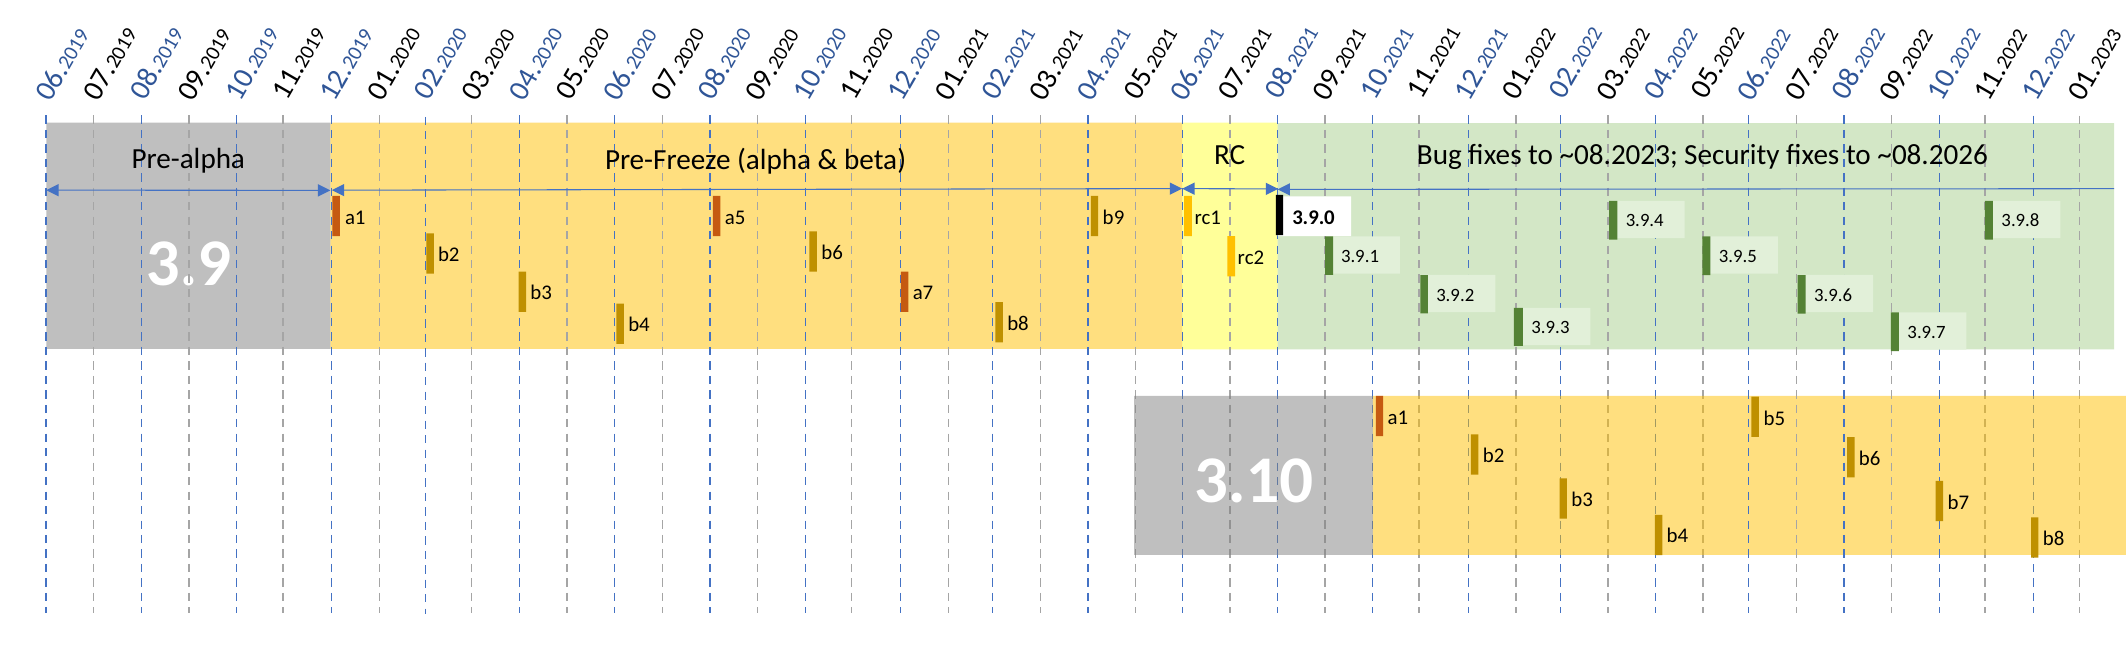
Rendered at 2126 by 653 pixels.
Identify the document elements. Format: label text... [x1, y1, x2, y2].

text_box 3.9 [59, 183, 331, 190]
text_box a1 [340, 195, 381, 236]
text_box Bug fixes to ~08.2023; Security fixes to ~08.2026 [1277, 127, 2126, 178]
text_box 11.2020 [815, 1, 906, 121]
text_box 3.9.2 [1421, 274, 1496, 313]
text_box 04.2021 [1052, 2, 1142, 122]
text_box 03.2021 [1005, 3, 1094, 123]
text_box 04.2020 [485, 2, 574, 122]
text_box b6 [1855, 437, 1896, 477]
text_box 3.9.3 [1523, 307, 1591, 346]
text_box 10.2019 [201, 2, 290, 122]
text_box 3.9.8 [1993, 200, 2061, 239]
text_box b2 [1479, 434, 1520, 475]
text_box 3.9.1 [1334, 236, 1400, 274]
text_box rc2 [1222, 236, 1227, 276]
text_box 09.2019 [153, 3, 242, 123]
text_box 02.2020 [389, 1, 480, 121]
text_box b3 [527, 271, 567, 312]
text_box RC [1183, 127, 1276, 178]
text_box 11.2022 [1949, 2, 2039, 122]
text_box b7 [1944, 480, 1984, 521]
text_box 3.9.4 [1618, 200, 1685, 239]
text_box b4 [624, 303, 665, 344]
text_box 07.2019 [59, 2, 148, 122]
text_box 09.2020 [721, 3, 810, 123]
text_box b5 [1759, 396, 1800, 437]
text_box 3.9.6 [1799, 274, 1874, 313]
text_box 09.2021 [1288, 2, 1377, 122]
text_box 05.2022 [1666, 0, 1756, 120]
text_box 01.2023 [2043, 3, 2126, 123]
text_box 12.2020 [863, 3, 952, 123]
text_box 08.2022 [1807, 1, 1898, 121]
text_box 08.2019 [105, 1, 196, 121]
text_box 01.2021 [910, 2, 999, 122]
text_box 08.2020 [673, 1, 764, 121]
text_box b4 [1663, 514, 1704, 555]
text_box 06.2019 [11, 3, 100, 123]
text_box b9 [1099, 195, 1139, 236]
text_box b6 [817, 231, 858, 272]
text_box [345, 191, 379, 195]
text_box 3.9.0 [1277, 196, 1352, 237]
text_box 3.9 [46, 122, 331, 132]
text_box 04.2022 [1619, 1, 1708, 121]
text_box 07.2022 [1760, 2, 1849, 122]
text_box [1290, 190, 1324, 196]
text_box a5 [721, 195, 761, 236]
text_box b3 [1567, 478, 1608, 519]
text_box [1195, 190, 1229, 195]
text_box 05.2020 [531, 1, 622, 121]
text_box 12.2021 [1430, 2, 1519, 122]
text_box 10.2022 [1902, 2, 1992, 122]
text_box 10.2020 [768, 2, 858, 122]
text_box Pre-alpha [46, 132, 330, 183]
text_box [1372, 395, 2126, 558]
text_box 01.2022 [1477, 1, 1566, 121]
text_box 11.2019 [247, 1, 338, 121]
text_box a1 [1384, 395, 1424, 436]
text_box rc1 [1179, 195, 1184, 236]
text_box 03.2020 [437, 3, 526, 123]
text_box 07.2020 [626, 2, 715, 122]
text_box [331, 122, 2115, 188]
text_box b2 [434, 233, 475, 274]
text_box 02.2022 [1524, 0, 1615, 120]
text_box 10.2021 [1335, 1, 1424, 121]
text_box 07.2021 [1193, 1, 1282, 121]
text_box 3.9 [46, 183, 58, 189]
text_box 06.2020 [579, 3, 668, 123]
text_box 08.2021 [1240, 0, 1331, 120]
text_box 11.2021 [1382, 0, 1473, 120]
text_box Pre-Freeze (alpha & beta) [330, 132, 1182, 183]
text_box a7 [909, 271, 949, 312]
text_box 02.2021 [957, 1, 1048, 121]
text_box [345, 183, 1169, 189]
text_box 01.2020 [342, 2, 432, 122]
text_box 09.2022 [1855, 3, 1944, 123]
text_box 12.2022 [1997, 2, 2086, 122]
text_box 06.2022 [1713, 3, 1802, 123]
text_box rc1 [1192, 195, 1241, 236]
text_box 3.9 [46, 191, 331, 349]
text_box rc2 [1236, 236, 1284, 276]
text_box 12.2019 [295, 3, 384, 123]
text_box [331, 183, 344, 189]
text_box b8 [2039, 517, 2080, 558]
text_box b8 [1003, 302, 1044, 342]
text_box 3.9.7 [1899, 312, 1967, 350]
text_box [1231, 190, 1288, 236]
text_box [331, 190, 2115, 352]
text_box 03.2022 [1572, 2, 1661, 122]
text_box 05.2021 [1099, 1, 1189, 121]
text_box 06.2021 [1146, 2, 1235, 122]
text_box 3.10 [1134, 395, 1372, 555]
text_box 3.9.5 [1711, 236, 1778, 274]
